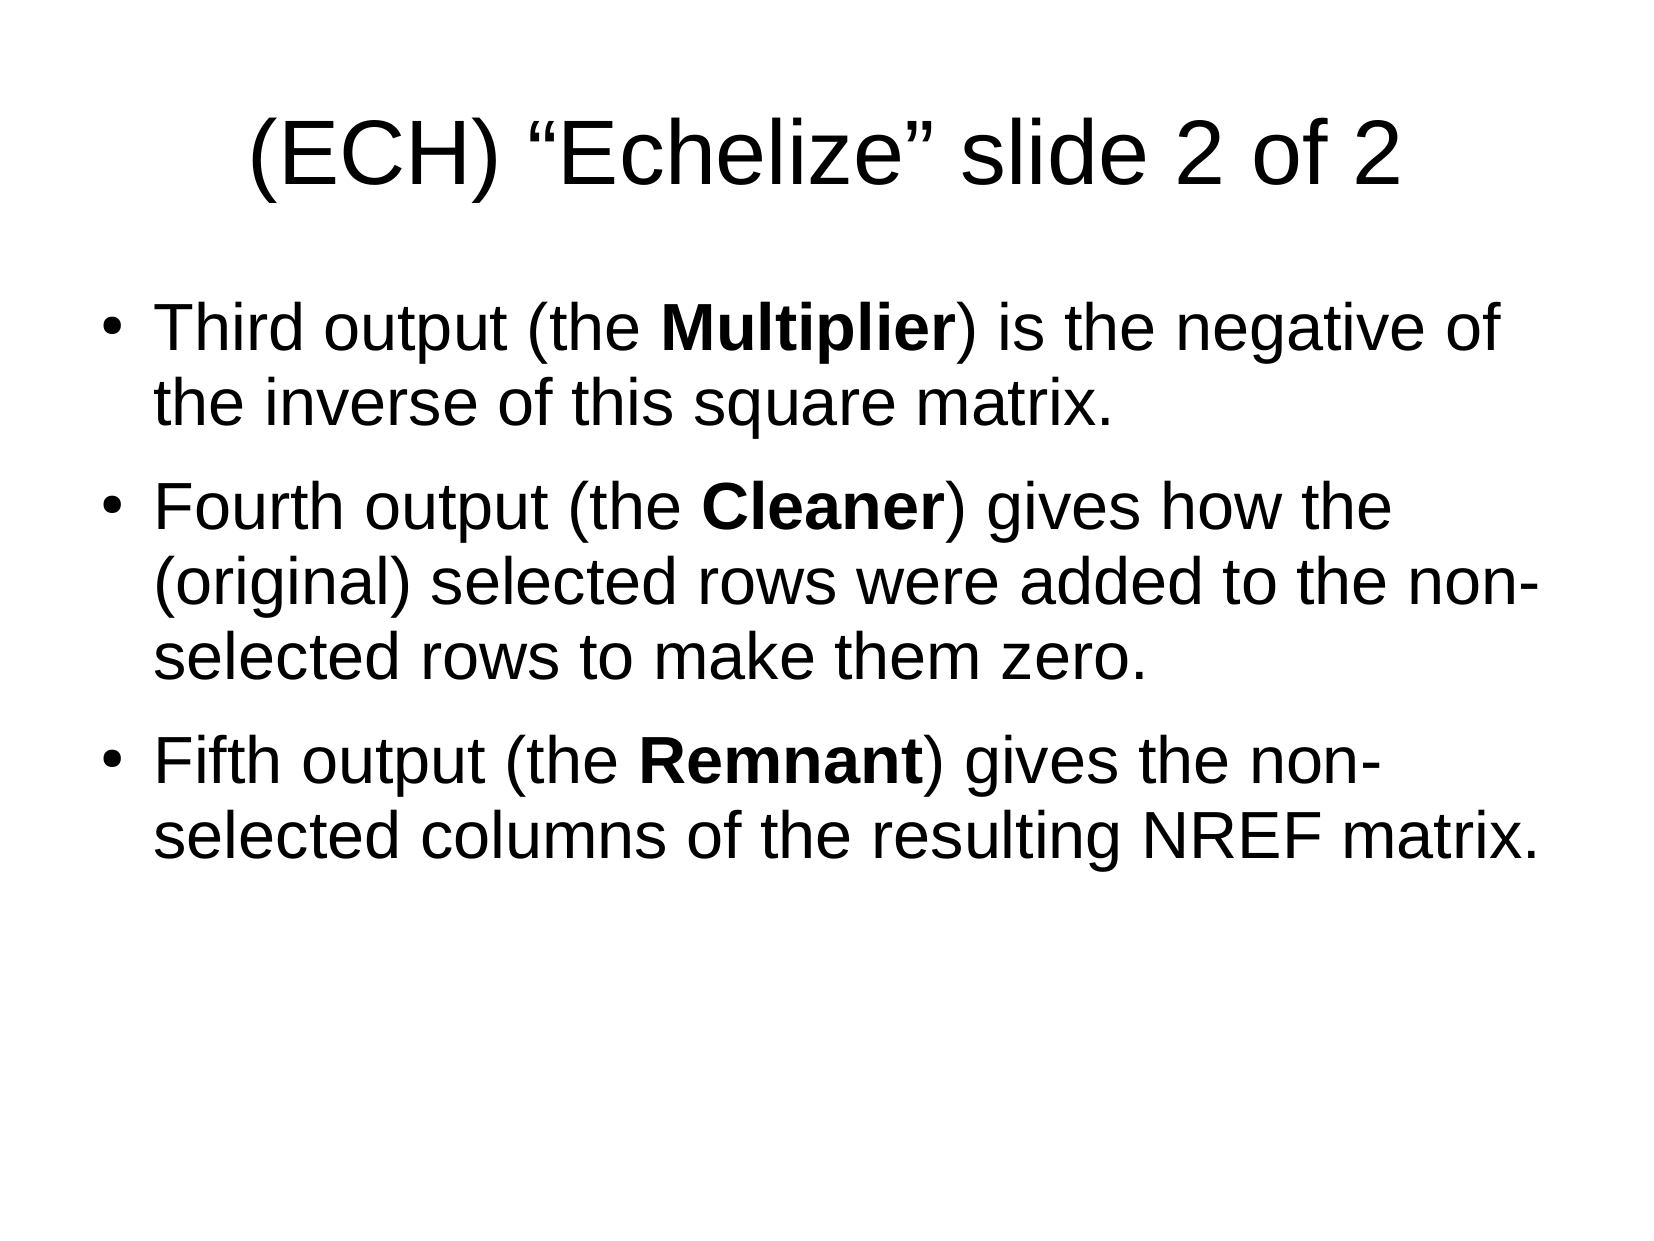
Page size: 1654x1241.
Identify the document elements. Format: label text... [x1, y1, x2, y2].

list Third output (the Multiplier) is the negative of the inverse of this square matrix. Fourth output (the Cleaner) gives how the (original) selected rows were added to the non-selected rows to make them zero. Fifth output (the Remnant) gives the non-selected columns of the resulting NREF matrix. [82, 290, 1571, 1109]
title (ECH) “Echelize” slide 2 of 2 [82, 49, 1571, 257]
